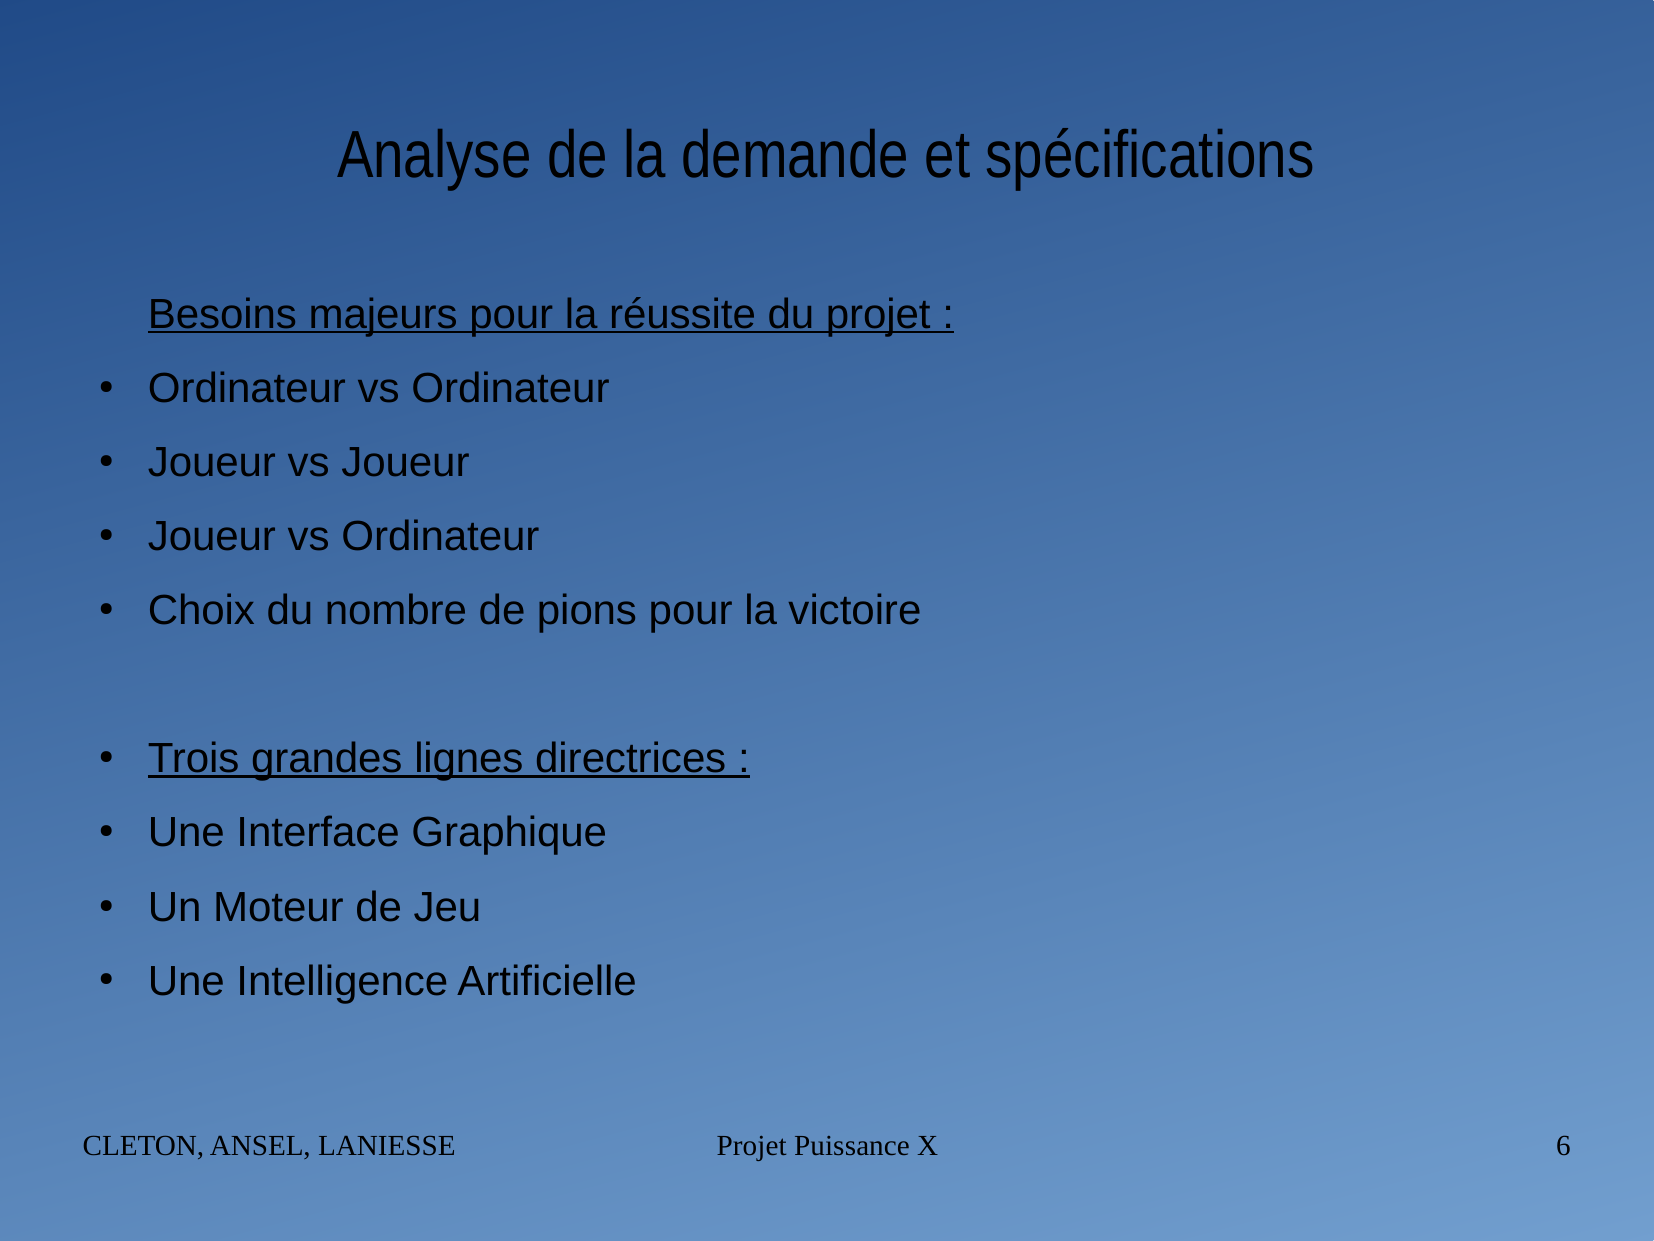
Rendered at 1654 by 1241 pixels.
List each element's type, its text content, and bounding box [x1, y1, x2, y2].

list Besoins majeurs pour la réussite du projet : Ordinateur vs Ordinateur Joueur vs Joueur Joueur vs Ordinateur Choix du nombre de pions pour la victoire Trois grandes lignes directrices : Une Interface Graphique Un Moteur de Jeu Une Intelligence Artificielle [82, 290, 1571, 1010]
title Analyse de la demande et spécifications [82, 49, 1571, 257]
